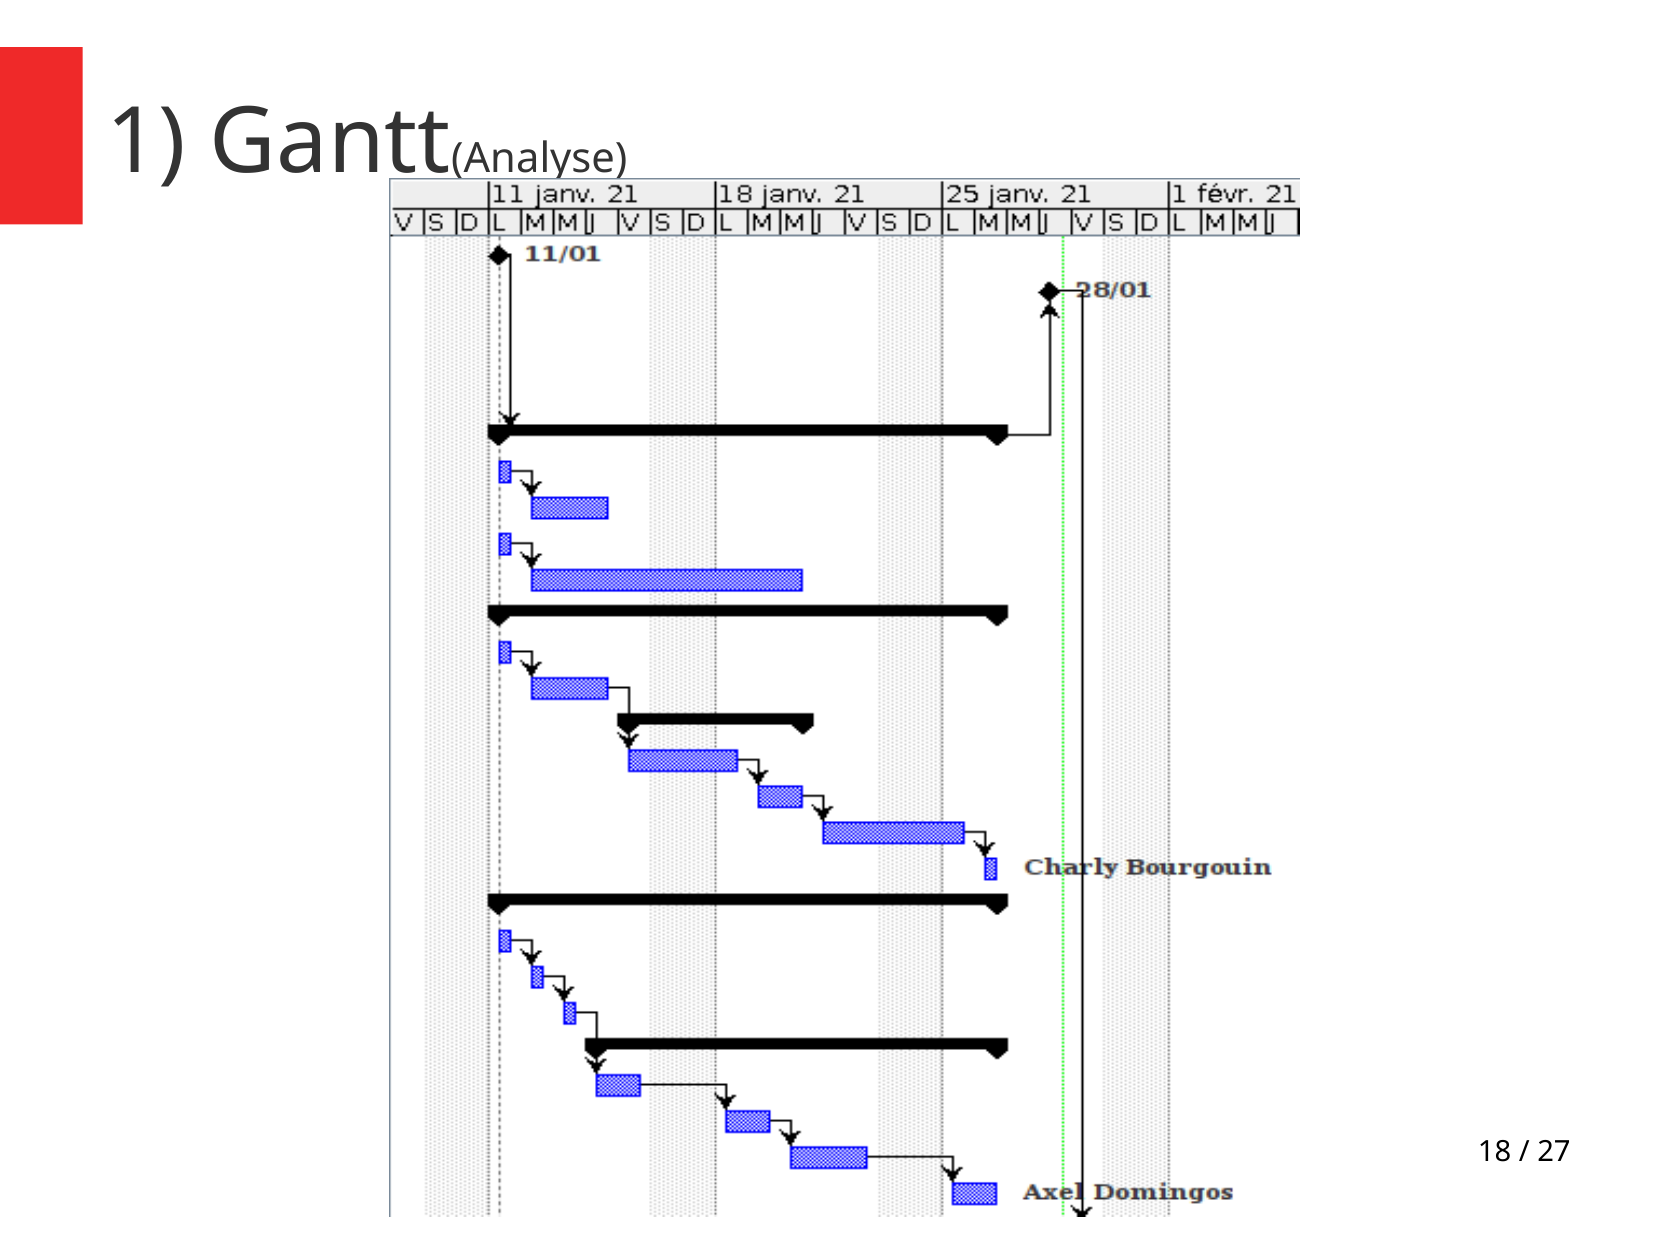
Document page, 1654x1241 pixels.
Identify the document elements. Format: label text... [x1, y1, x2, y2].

title 1) Gantt(Analyse) [106, 49, 1619, 225]
picture [389, 178, 1300, 1217]
